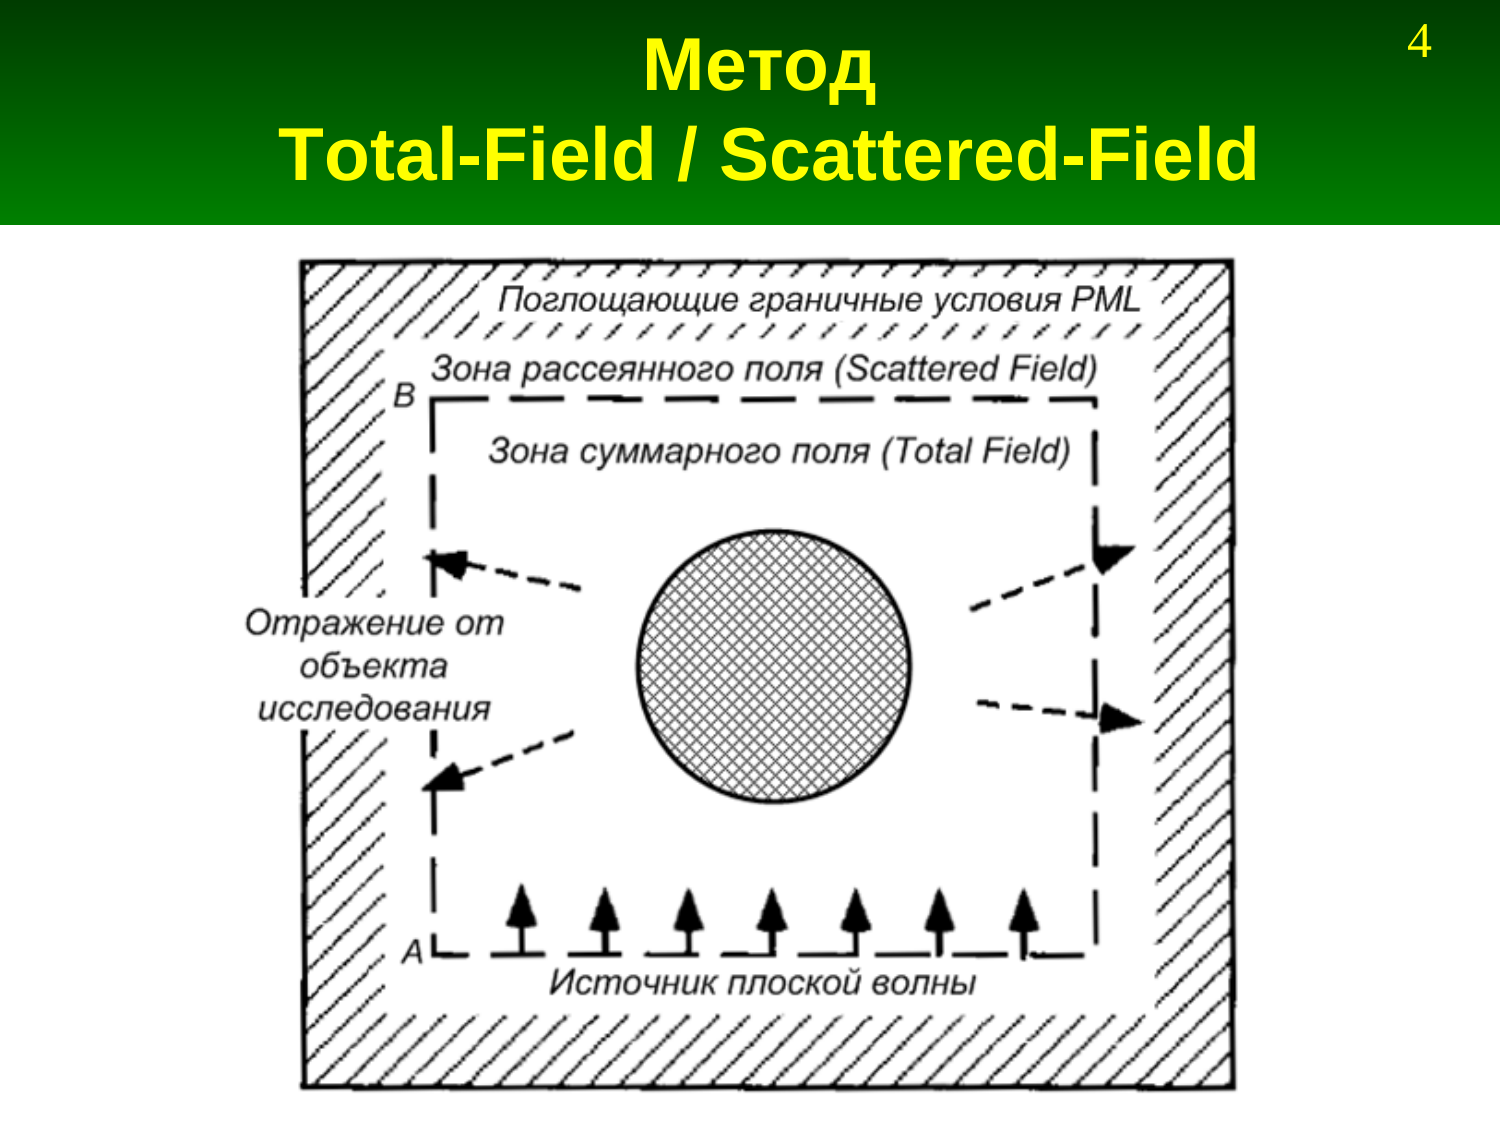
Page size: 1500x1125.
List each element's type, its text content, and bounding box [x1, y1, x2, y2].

picture [238, 238, 1262, 1108]
title Метод Total-Field / Scattered-Field [100, 7, 1441, 204]
